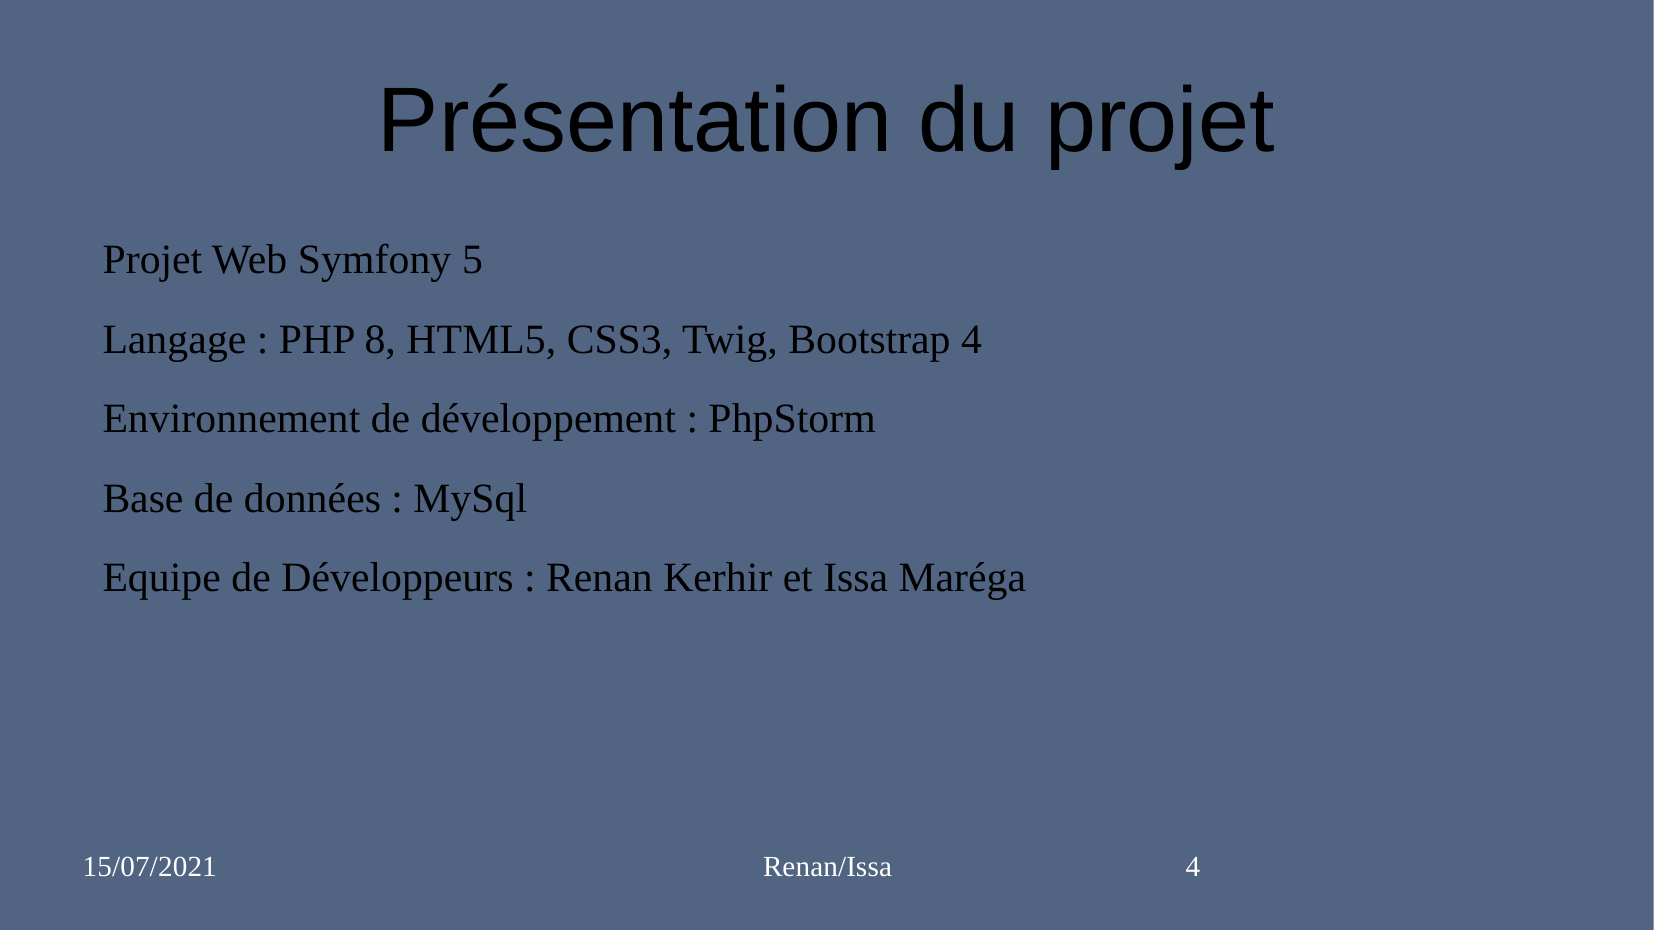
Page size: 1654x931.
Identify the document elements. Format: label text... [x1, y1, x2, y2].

text_box [1185, 847, 1571, 912]
title Présentation du projet [82, 37, 1571, 193]
list Projet Web Symfony 5 Langage : PHP 8, HTML5, CSS3, Twig, Bootstrap 4 Environnement de développement : PhpStorm Base de données : MySql Equipe de Développeurs : Renan Kerhir et Issa Maréga [102, 231, 1591, 772]
text_box Renan/Issa [565, 847, 1090, 912]
text_box 15/07/2021 [82, 847, 468, 912]
